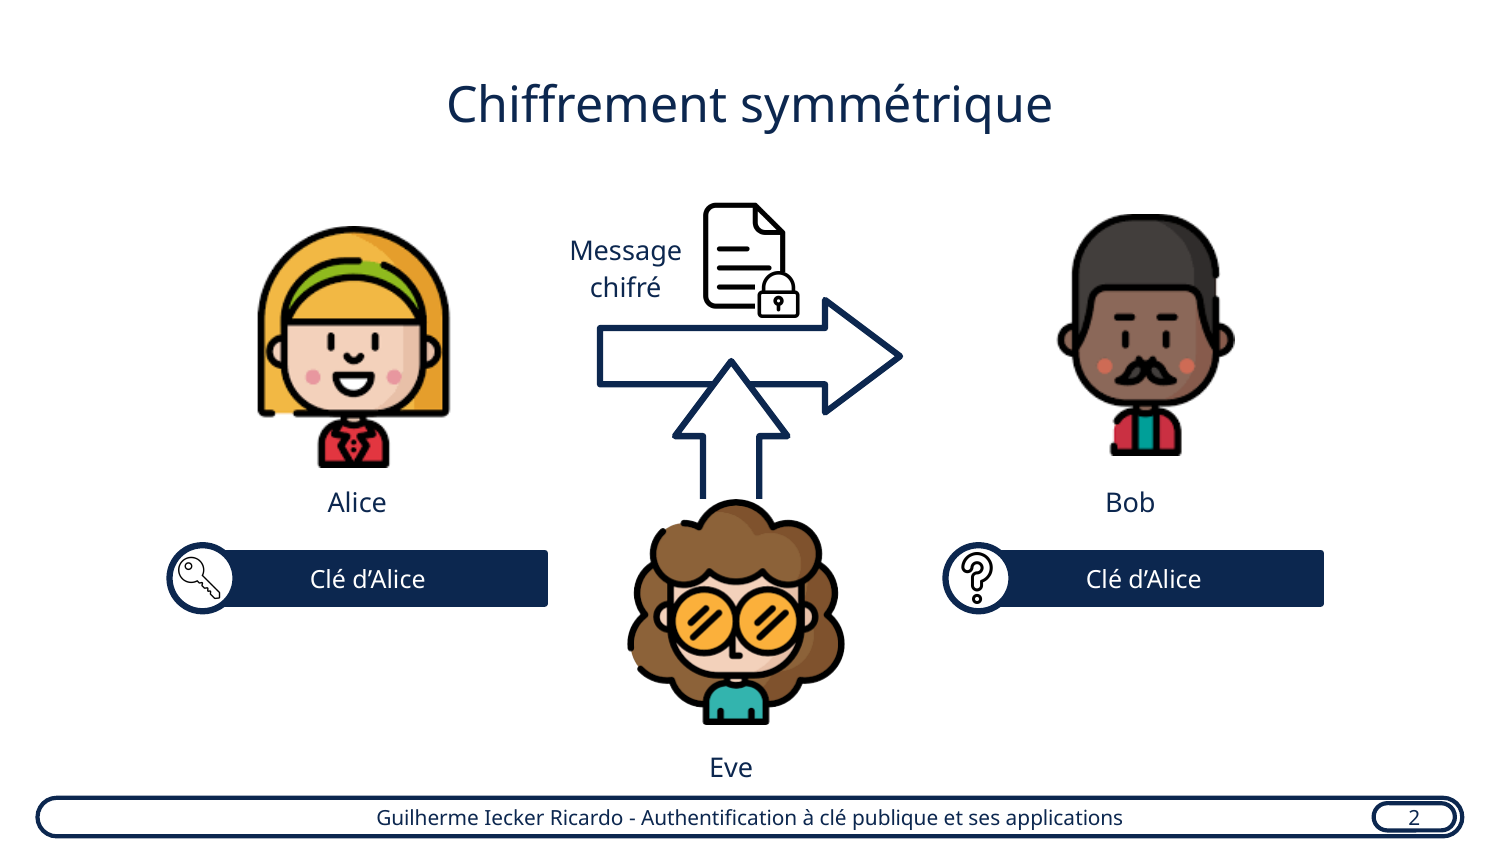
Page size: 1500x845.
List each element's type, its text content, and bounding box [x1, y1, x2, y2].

picture [1025, 214, 1235, 456]
text_box Bob [1023, 476, 1237, 523]
text_box Clé d’Alice [1003, 552, 1321, 604]
text_box [958, 545, 999, 552]
picture [623, 499, 849, 725]
text_box 2 [1373, 803, 1455, 831]
text_box [169, 560, 175, 597]
text_box [1003, 556, 1012, 601]
text_box Clé d’Alice [224, 552, 545, 604]
text_box Guilherme Iecker Ricardo - Authentification à clé publique et ses applications [37, 797, 1463, 837]
text_box Eve [600, 741, 863, 819]
text_box [957, 604, 1000, 612]
picture [951, 552, 1003, 604]
text_box [600, 299, 901, 499]
picture [233, 226, 481, 468]
title Chiffrement symmétrique [254, 57, 1246, 213]
picture [175, 554, 223, 602]
text_box [945, 560, 951, 597]
picture [688, 199, 802, 318]
text_box [179, 545, 236, 612]
text_box Alice [250, 476, 464, 523]
text_box Message chifré [550, 224, 688, 302]
